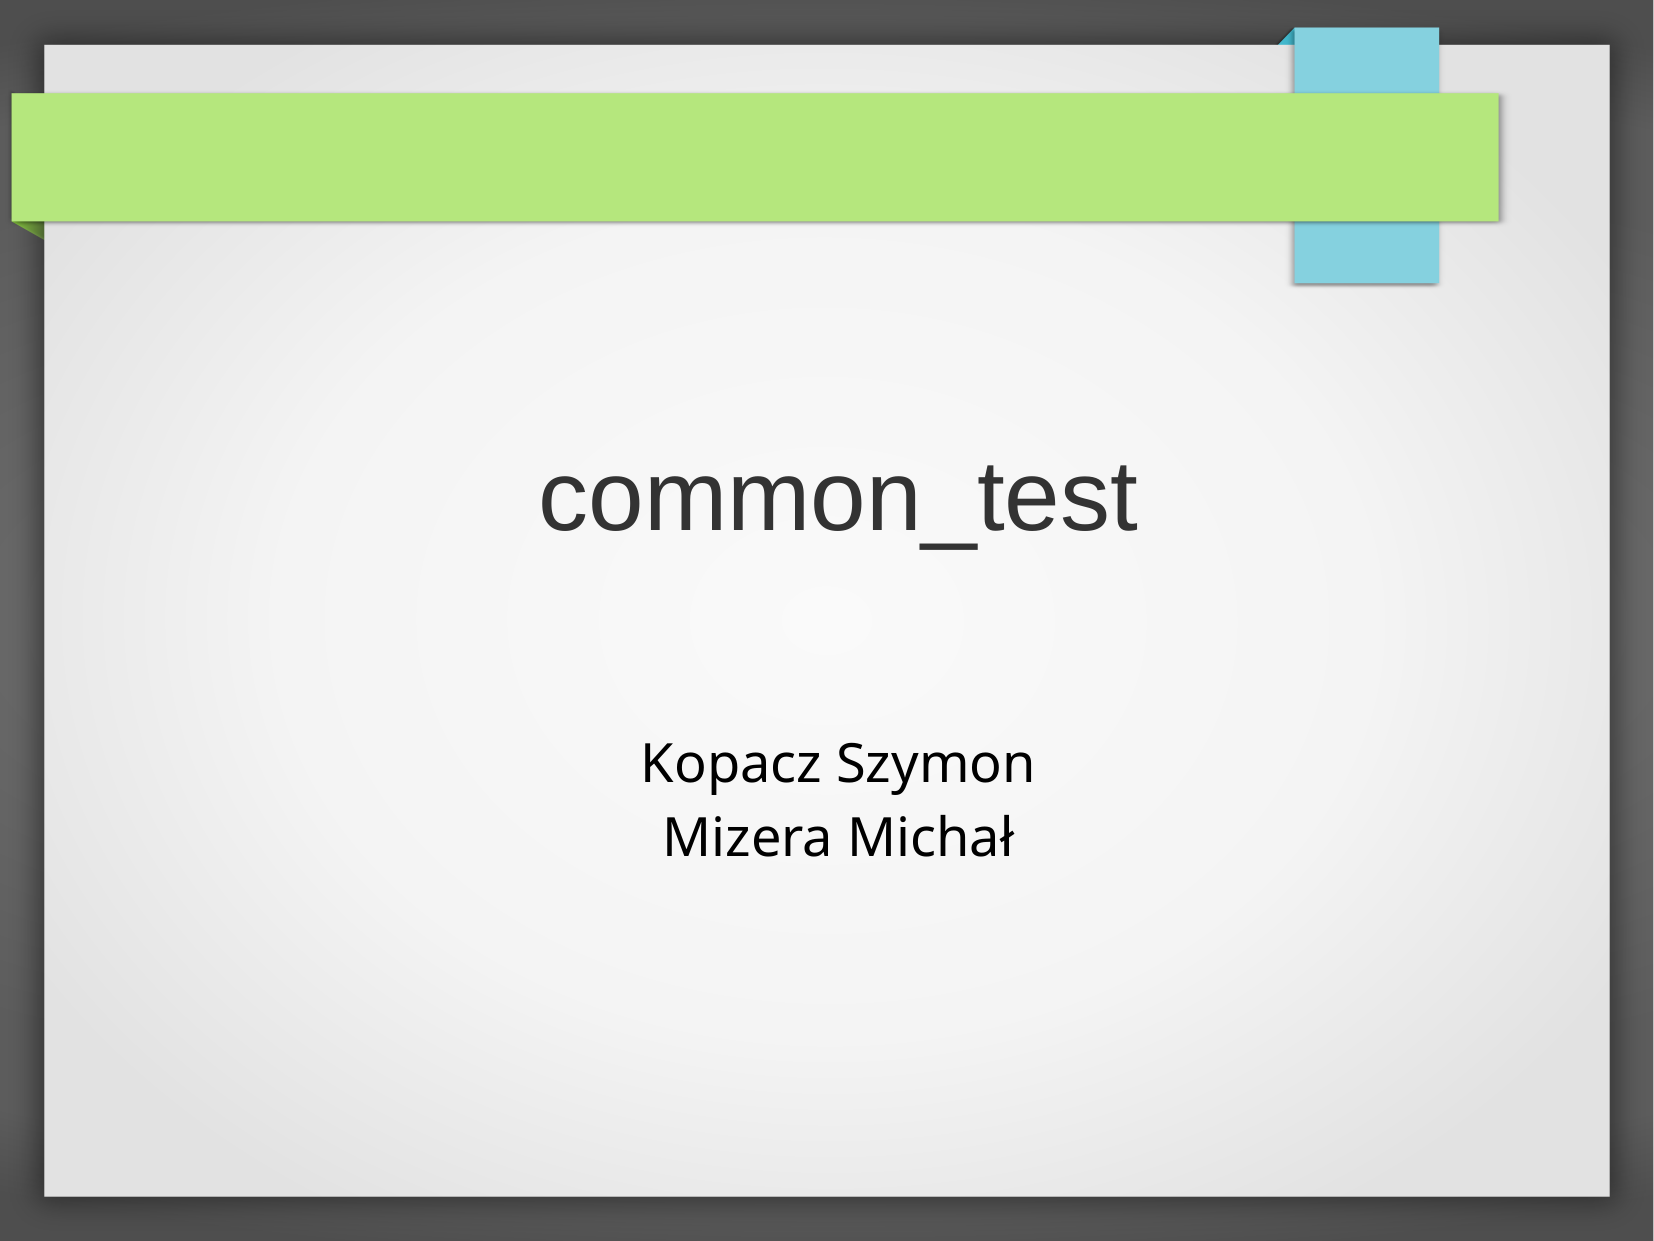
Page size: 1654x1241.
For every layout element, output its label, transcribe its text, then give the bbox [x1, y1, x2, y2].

picture [0, 0, 1654, 1241]
subtitle Kopacz Szymon Mizera Michał [94, 318, 1583, 1241]
